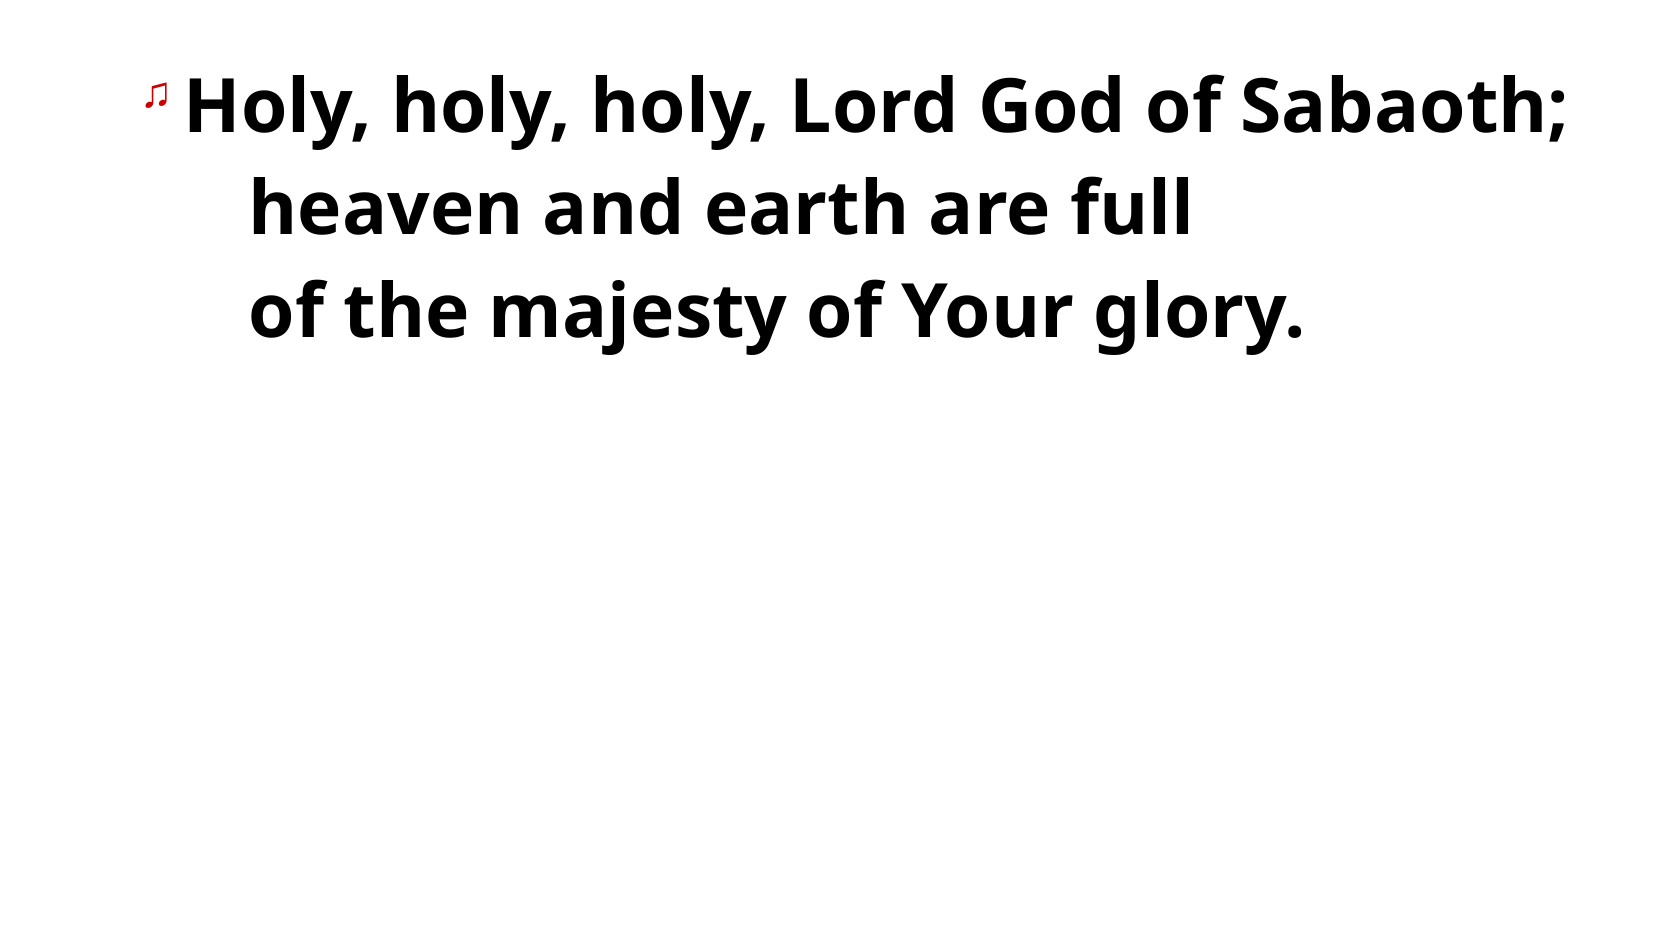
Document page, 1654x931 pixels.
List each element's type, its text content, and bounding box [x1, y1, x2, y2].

text_box ♫ Holy, holy, holy, Lord God of Sabaoth; heaven and earth are full of the majesty of Your glory. [60, 45, 1591, 361]
